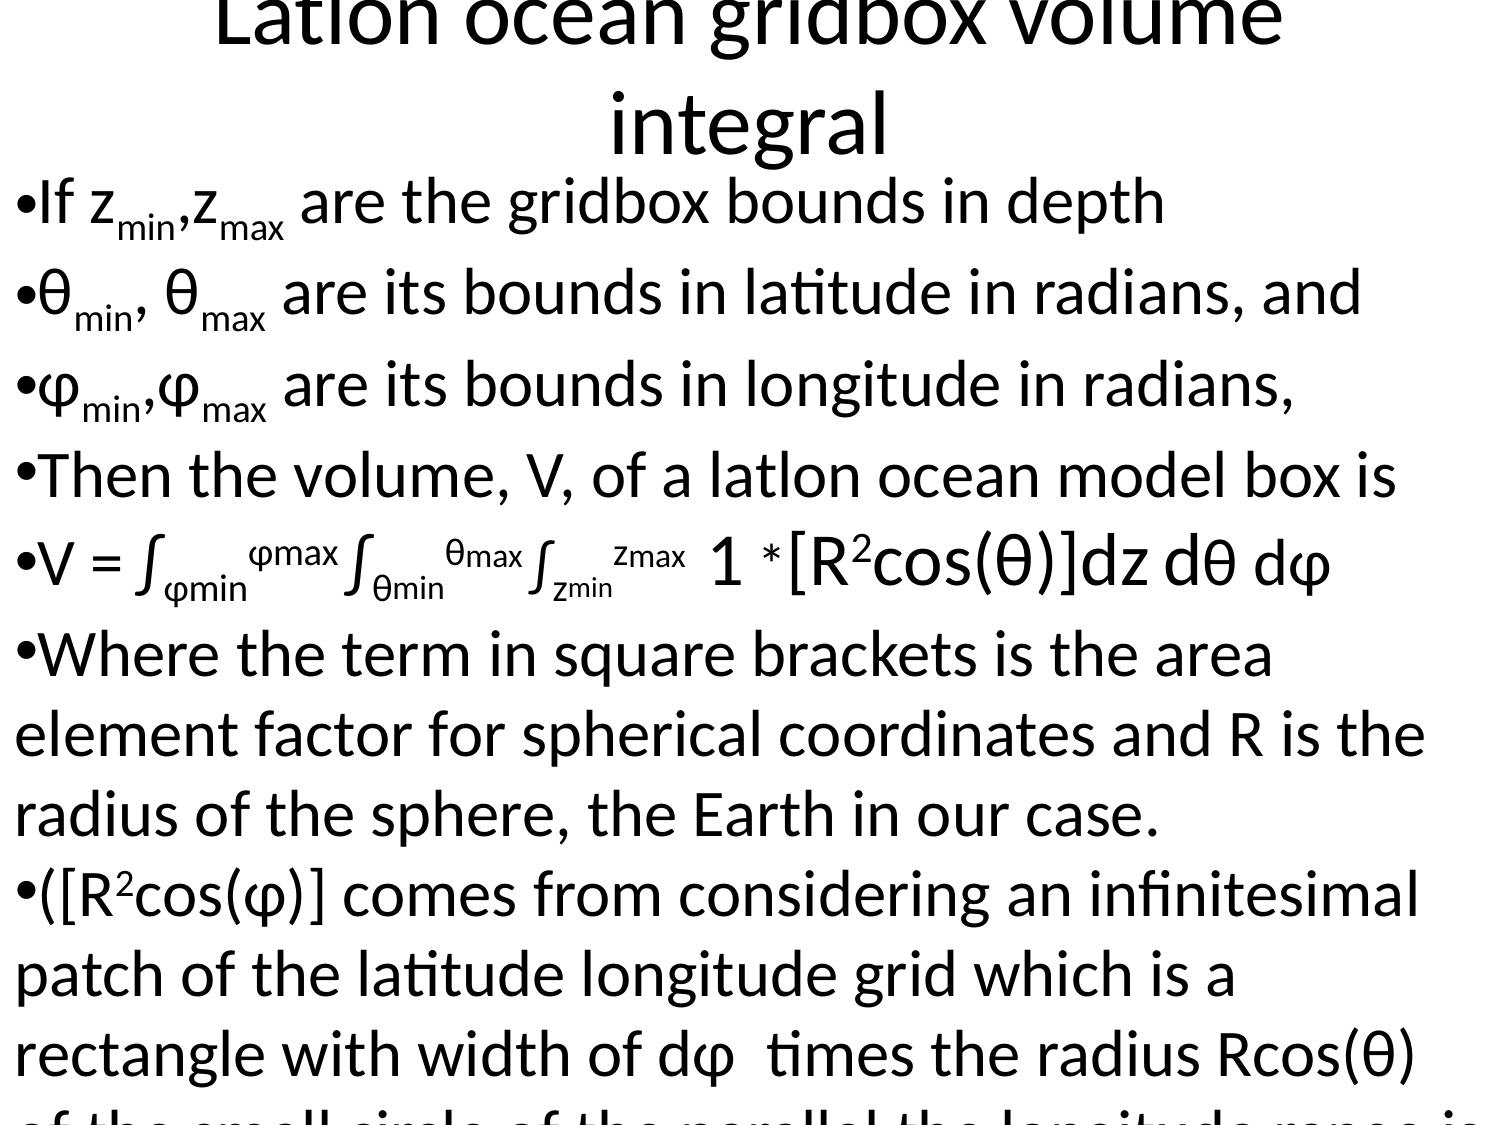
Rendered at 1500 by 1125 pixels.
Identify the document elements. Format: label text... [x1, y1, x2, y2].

text_box If zmin,zmax are the gridbox bounds in depth θmin, θmax are its bounds in latitude in radians, and φmin,φmax are its bounds in longitude in radians, Then the volume, V, of a latlon ocean model box is V = ∫φminφmax ∫θminθmax ∫zminzmax 1 *[R2cos(θ)]dz dθ dφ Where the term in square brackets is the area element factor for spherical coordinates and R is the radius of the sphere, the Earth in our case. ([R2cos(φ)] comes from considering an infinitesimal patch of the latitude longitude grid which is a rectangle with width of dφ times the radius Rcos(θ) of the small circle of the parallel the longitude range is an infinitesimal piece of, and height of dθ times the radius R of the great circle the latitude range is an infinitesimal piece of, hence (Rcos(θ)dφ)(Rdθ)=R2cos(θ)dθdφ .) [0, 149, 1500, 1088]
text_box Latlon ocean gridbox volume integral [75, 12, 1425, 113]
